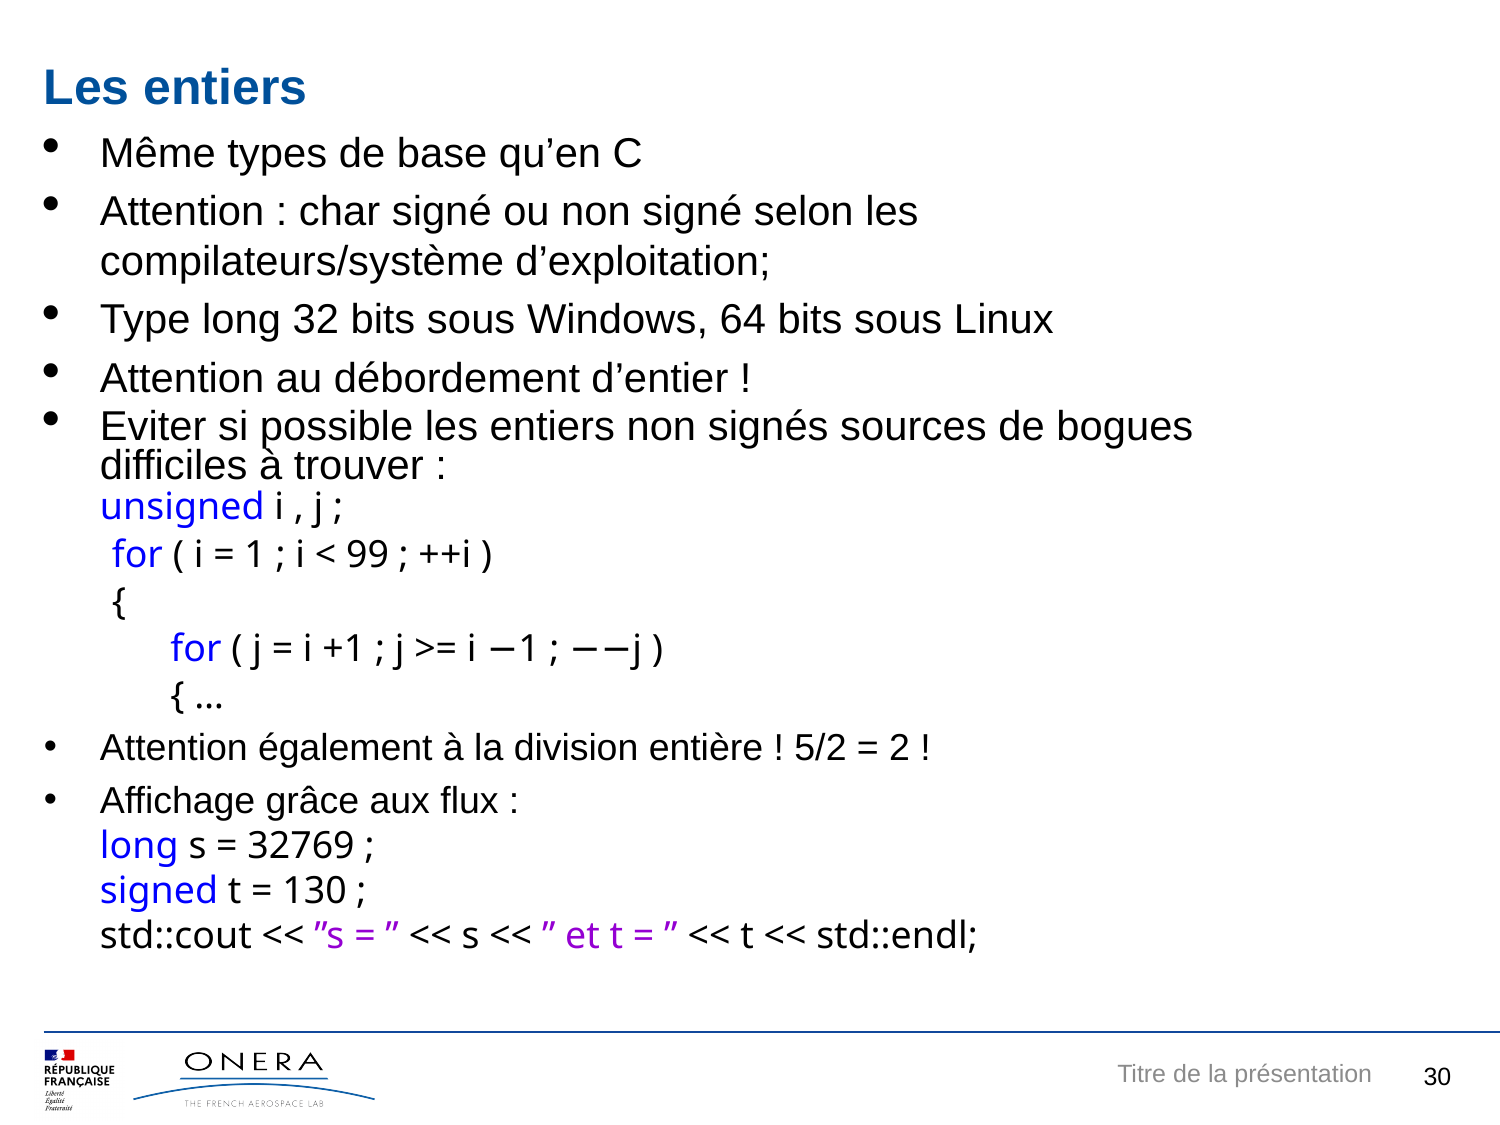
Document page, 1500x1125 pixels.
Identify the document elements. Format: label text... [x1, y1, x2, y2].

picture [133, 1052, 375, 1107]
text_box <numéro> [1374, 1025, 1500, 1125]
picture [34, 1039, 125, 1121]
text_box Titre de la présentation [466, 1042, 1388, 1103]
text_box Les entiers [43, 0, 1486, 169]
text_box Même types de base qu’en C Attention : char signé ou non signé selon les compilateurs/système d’exploitation; Type long 32 bits sous Windows, 64 bits sous Linux Attention au débordement d’entier ! Eviter si possible les entiers non signés sources de bogues difficiles à trouver : unsigned i , j ; for ( i = 1 ; i < 99 ; ++i ) { for ( j = i +1 ; j >= i −1 ; −−j ) { … Attention également à la division entière ! 5/2 = 2 ! Affichage grâce aux flux : long s = 32769 ; signed t = 130 ; std::cout << ”s = ” << s << ” et t = ” << t << std::endl; [43, 125, 1319, 1035]
